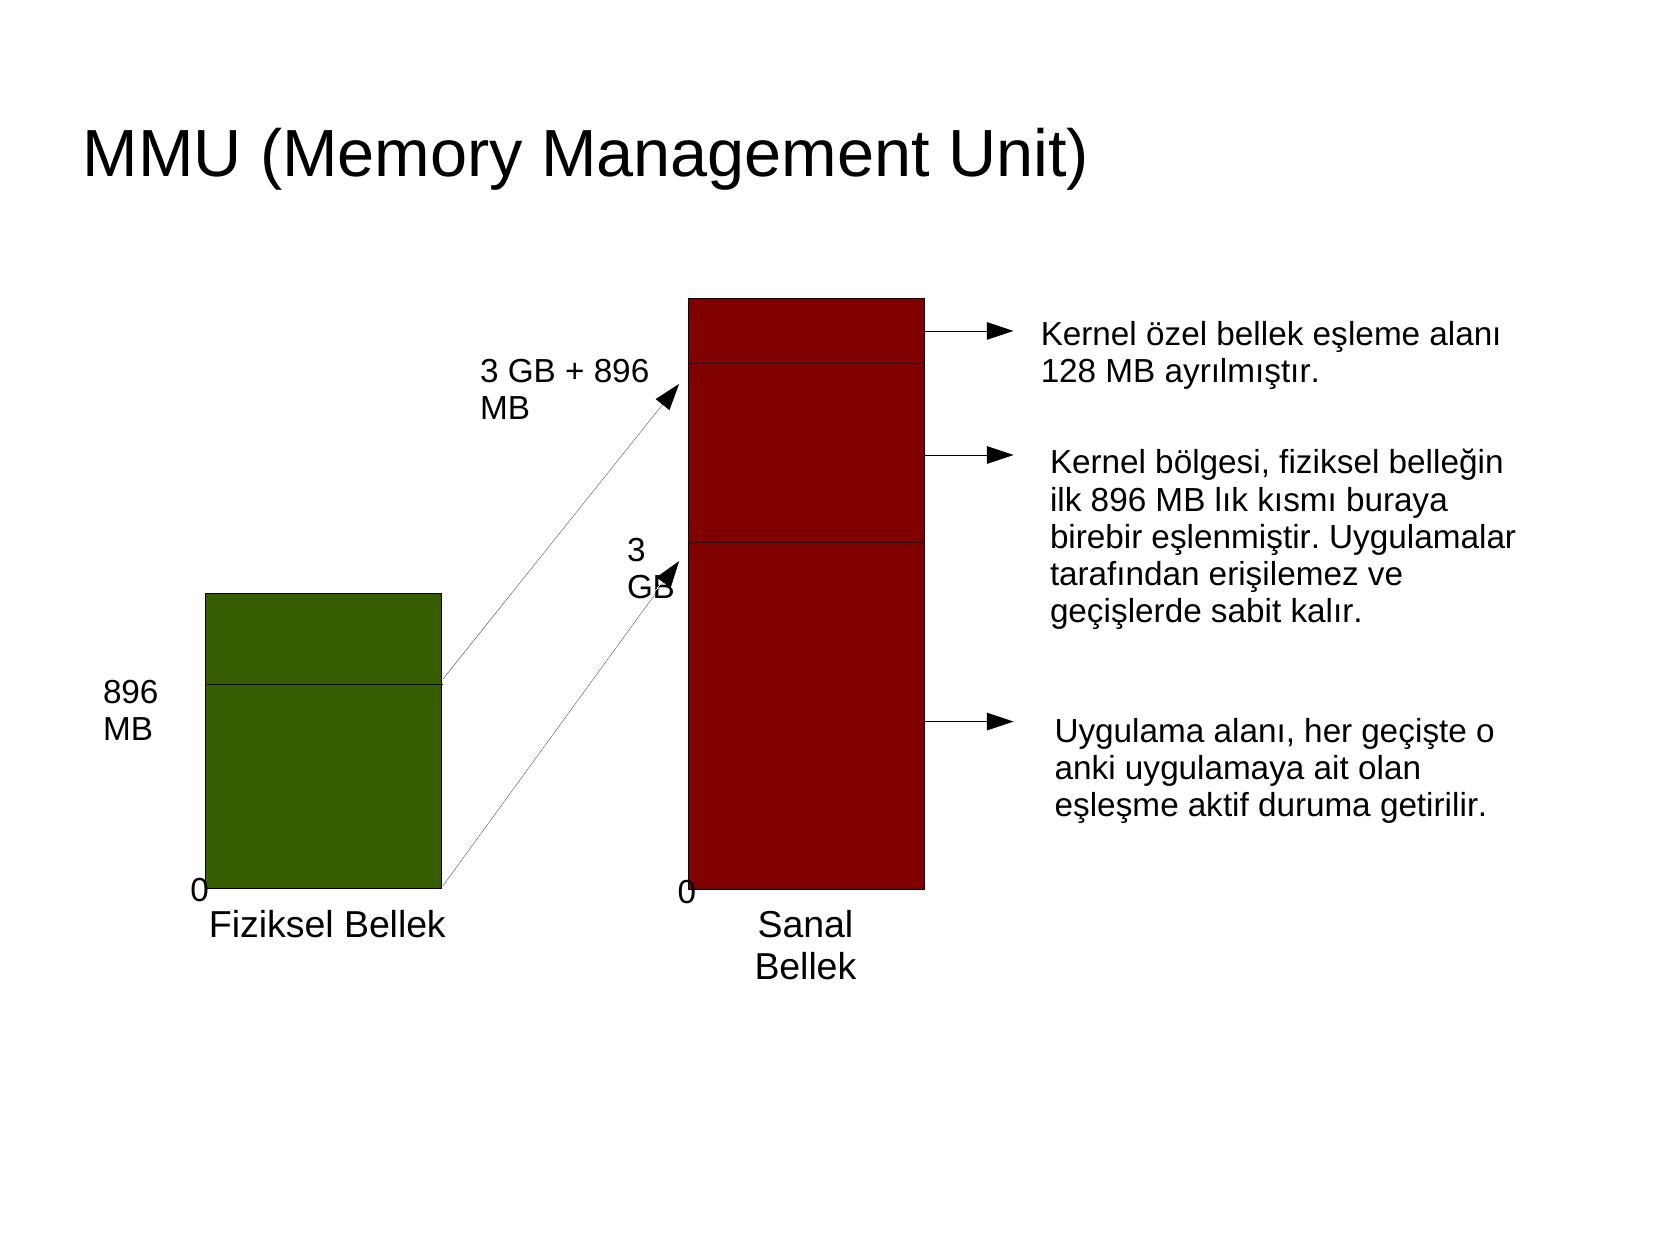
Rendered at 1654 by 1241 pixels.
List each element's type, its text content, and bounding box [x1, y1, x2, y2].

text_box Fiziksel Bellek [166, 896, 489, 958]
text_box 3 GB + 896 MB [465, 344, 709, 443]
text_box Kernel bölgesi, fiziksel belleğin ilk 896 MB lık kısmı buraya birebir eşlenmiştir. Uygulamalar tarafından erişilemez ve geçişlerde sabit kalır. [1035, 436, 1546, 658]
text_box 0 [662, 866, 737, 923]
text_box [205, 593, 442, 684]
text_box [205, 685, 442, 889]
text_box [688, 298, 925, 363]
text_box 0 [175, 864, 250, 921]
text_box [688, 543, 925, 890]
text_box Kernel özel bellek eşleme alanı 128 MB ayrılmıştır. [1026, 307, 1595, 406]
text_box Sanal Bellek [704, 896, 907, 1004]
title MMU (Memory Management Unit) [82, 49, 1571, 257]
text_box [688, 364, 925, 542]
text_box Uygulama alanı, her geçişte o anki uygulamaya ait olan eşleşme aktif duruma getirilir. [1039, 705, 1518, 845]
text_box 896 MB [88, 666, 227, 764]
text_box 3 GB [612, 523, 691, 622]
